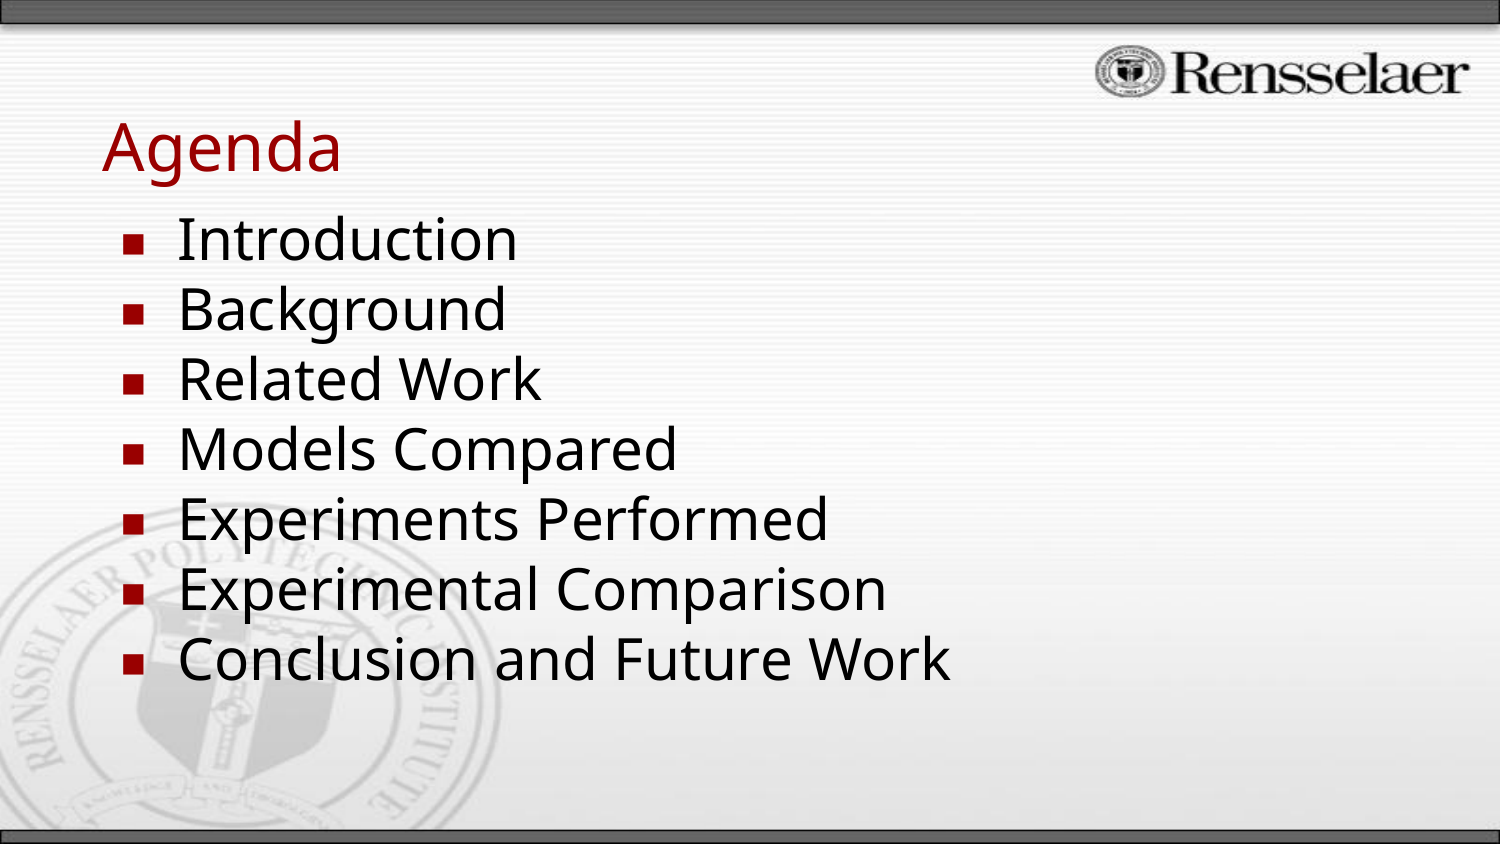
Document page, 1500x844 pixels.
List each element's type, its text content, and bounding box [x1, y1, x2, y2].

list Introduction Background Related Work Models Compared Experiments Performed Experimental Comparison Conclusion and Future Work [87, 187, 1369, 769]
title Agenda [87, 102, 1413, 188]
picture [0, 0, 1500, 844]
